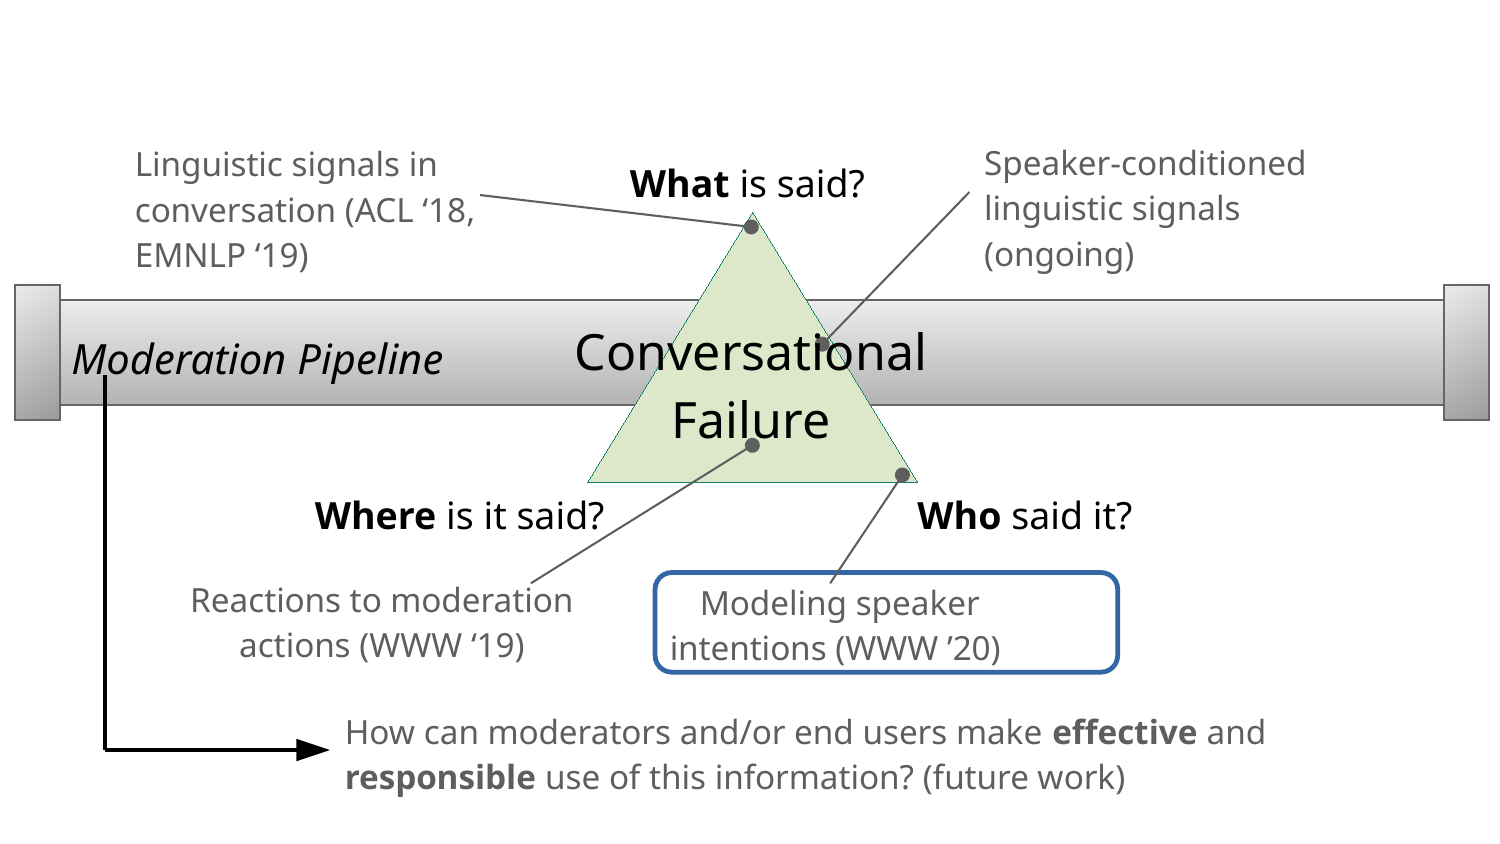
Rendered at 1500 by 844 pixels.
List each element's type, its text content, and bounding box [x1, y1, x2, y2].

text_box Reactions to moderation actions (WWW ‘19) [175, 569, 592, 678]
text_box What is said? [615, 150, 901, 213]
text_box Moderation Pipeline [61, 322, 470, 391]
text_box [15, 213, 862, 421]
text_box Linguistic signals in conversation (ACL ‘18, EMNLP ‘19) [120, 133, 513, 286]
text_box Speaker-conditioned linguistic signals (ongoing) [969, 132, 1363, 284]
text_box Modeling speaker intentions (WWW ’20) [655, 572, 1130, 673]
text_box Where is it said? [300, 482, 633, 545]
text_box How can moderators and/or end users make effective and responsible use of this information? (future work) [330, 701, 1396, 811]
text_box [587, 451, 739, 483]
text_box [859, 285, 1490, 421]
text_box Conversational Failure [556, 309, 947, 451]
text_box [696, 451, 918, 483]
text_box Where is it said? [596, 522, 633, 545]
text_box Who said it? [902, 482, 1161, 545]
